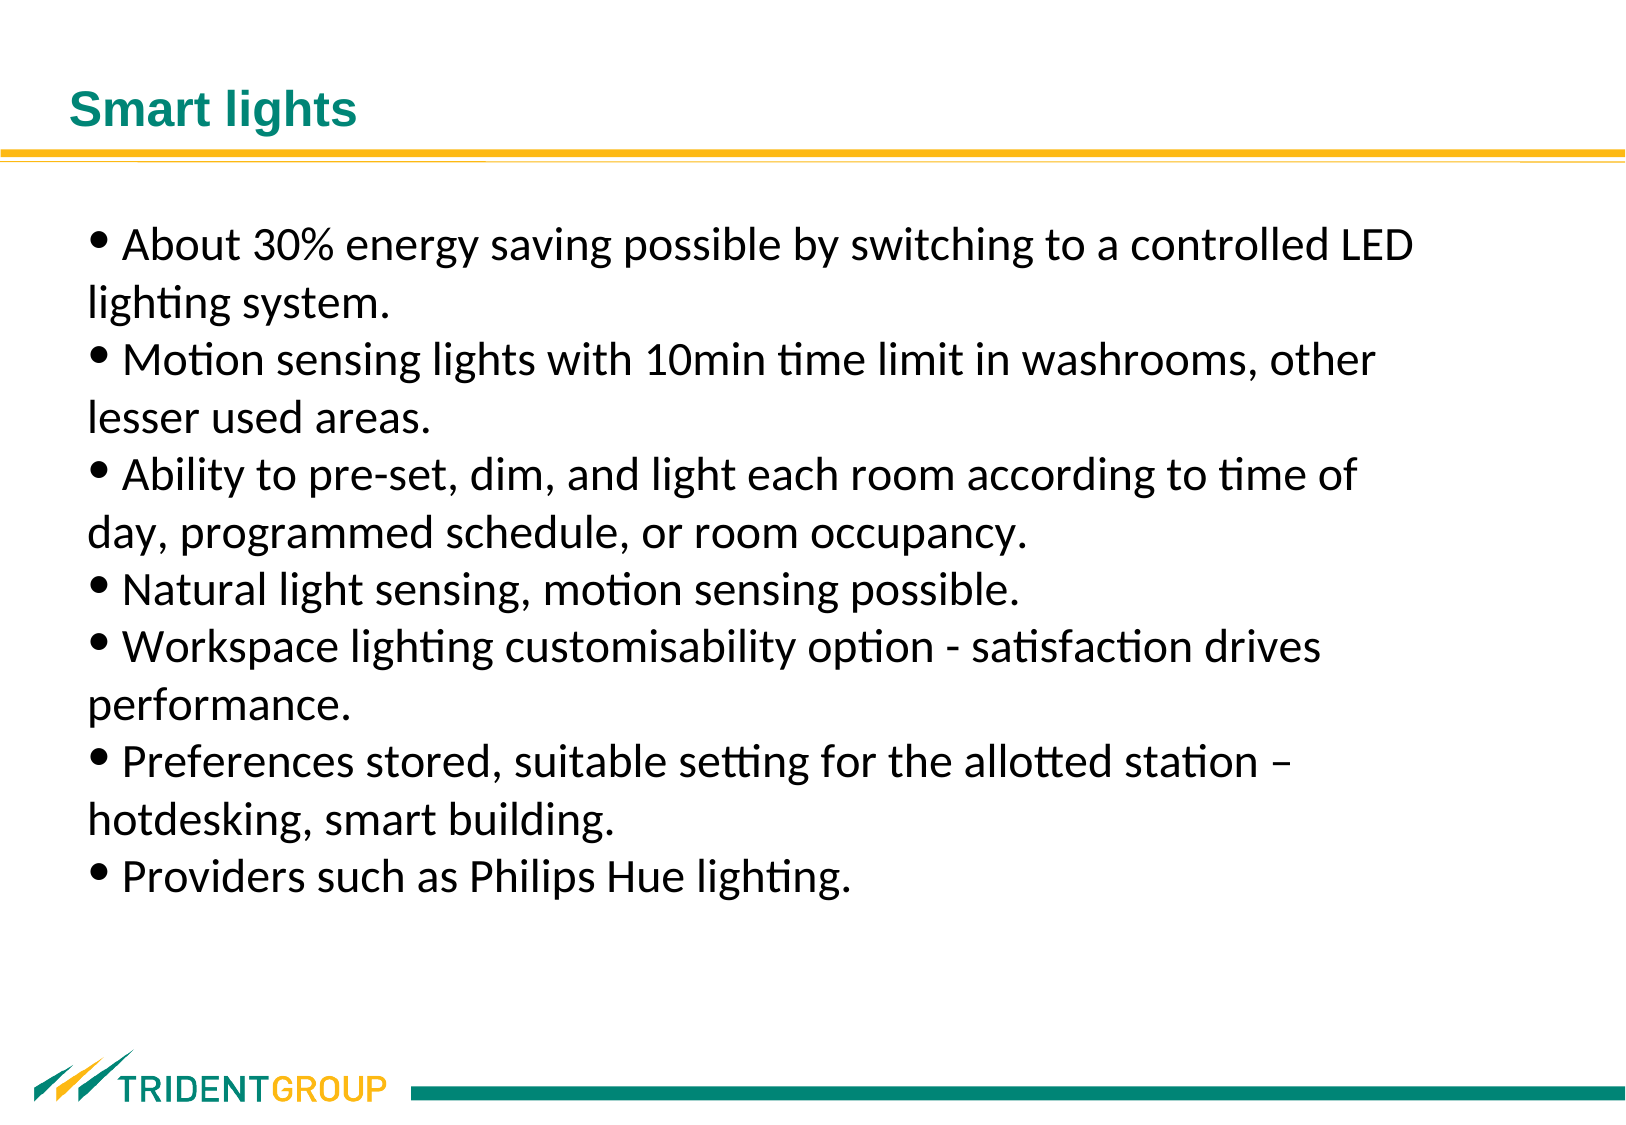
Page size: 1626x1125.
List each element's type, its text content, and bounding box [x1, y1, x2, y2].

text_box About 30% energy saving possible by switching to a controlled LED lighting system. Motion sensing lights with 10min time limit in washrooms, other lesser used areas. Ability to pre-set, dim, and light each room according to time of day, programmed schedule, or room occupancy. Natural light sensing, motion sensing possible. Workspace lighting customisability option - satisfaction drives performance. Preferences stored, suitable setting for the allotted station – hotdesking, smart building. Providers such as Philips Hue lighting. [72, 205, 1454, 1026]
text_box [0, 149, 1626, 158]
title Smart lights [54, 68, 1571, 145]
picture [27, 1044, 394, 1122]
text_box [411, 1086, 1626, 1101]
